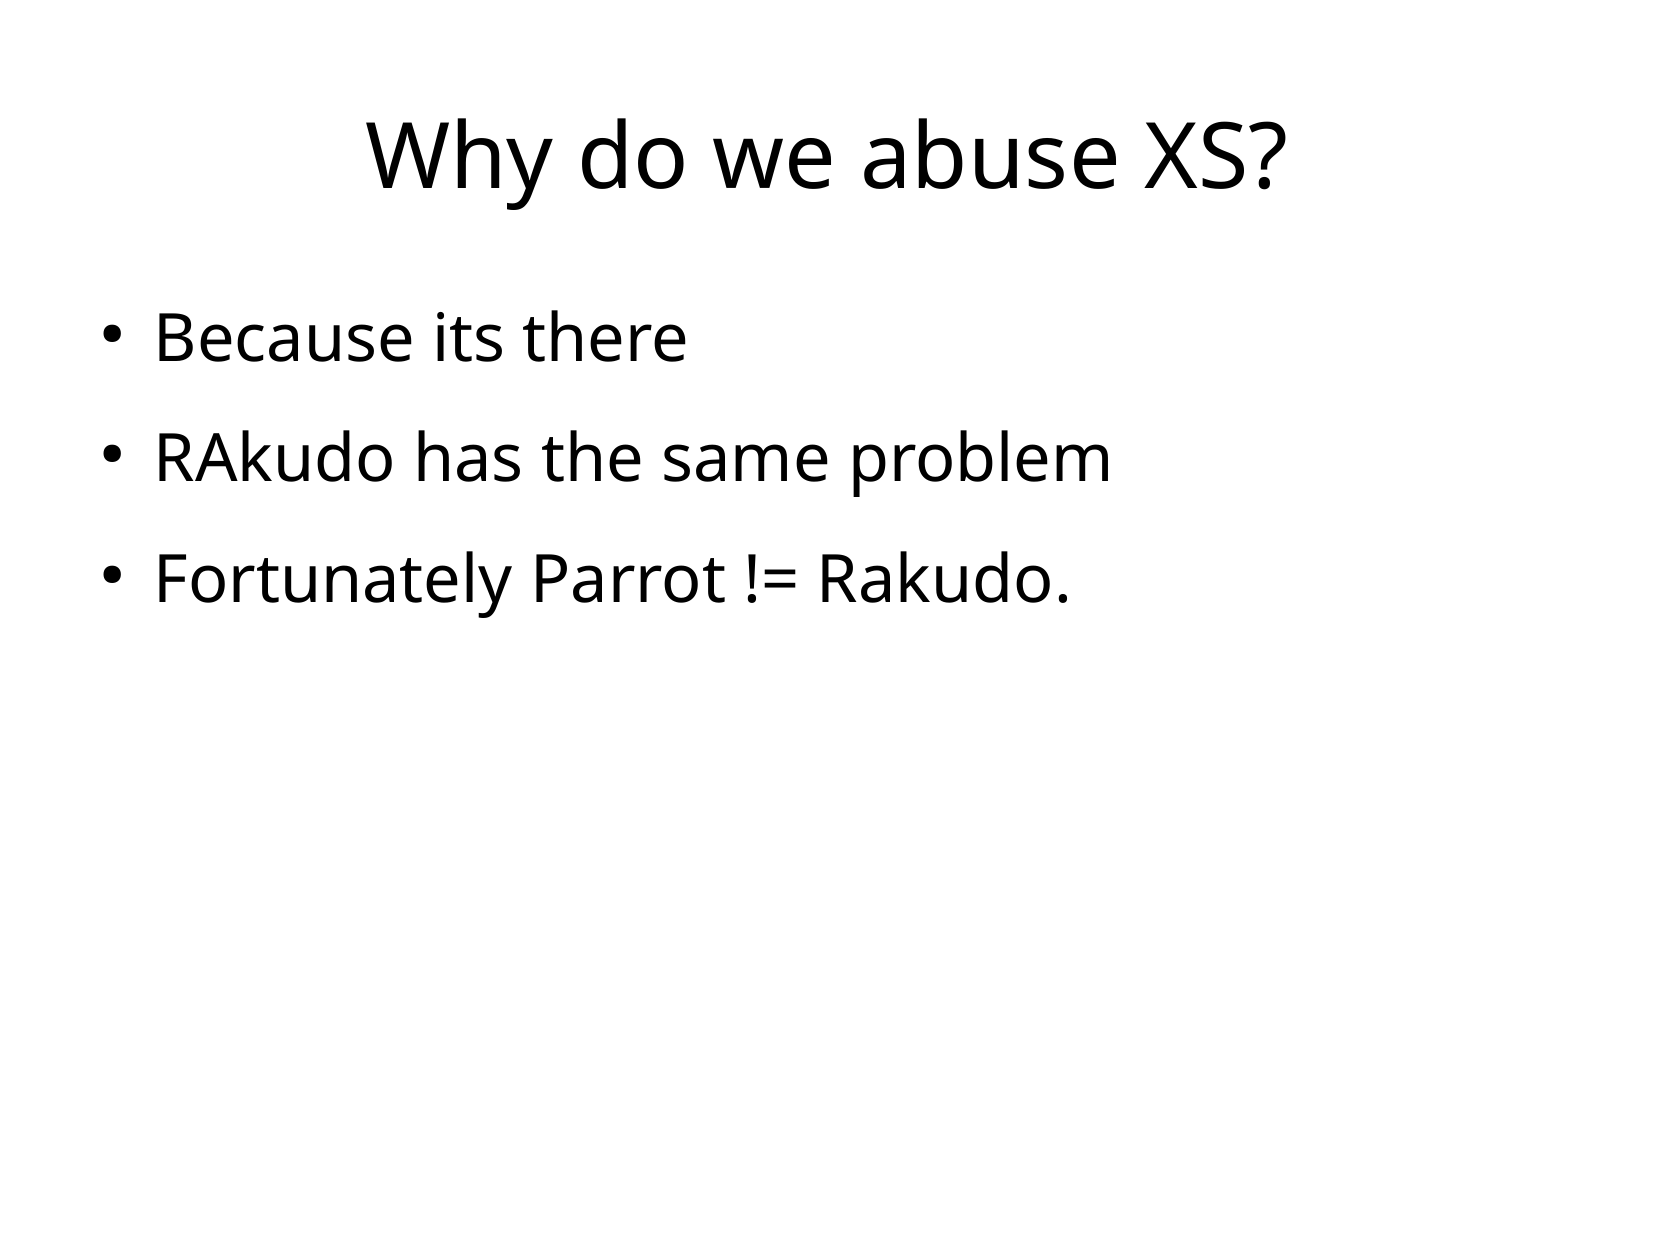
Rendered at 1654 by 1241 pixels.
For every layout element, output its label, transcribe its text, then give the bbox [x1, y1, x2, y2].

title Why do we abuse XS? [82, 49, 1571, 257]
list Because its there RAkudo has the same problem Fortunately Parrot != Rakudo. [82, 290, 1571, 1109]
